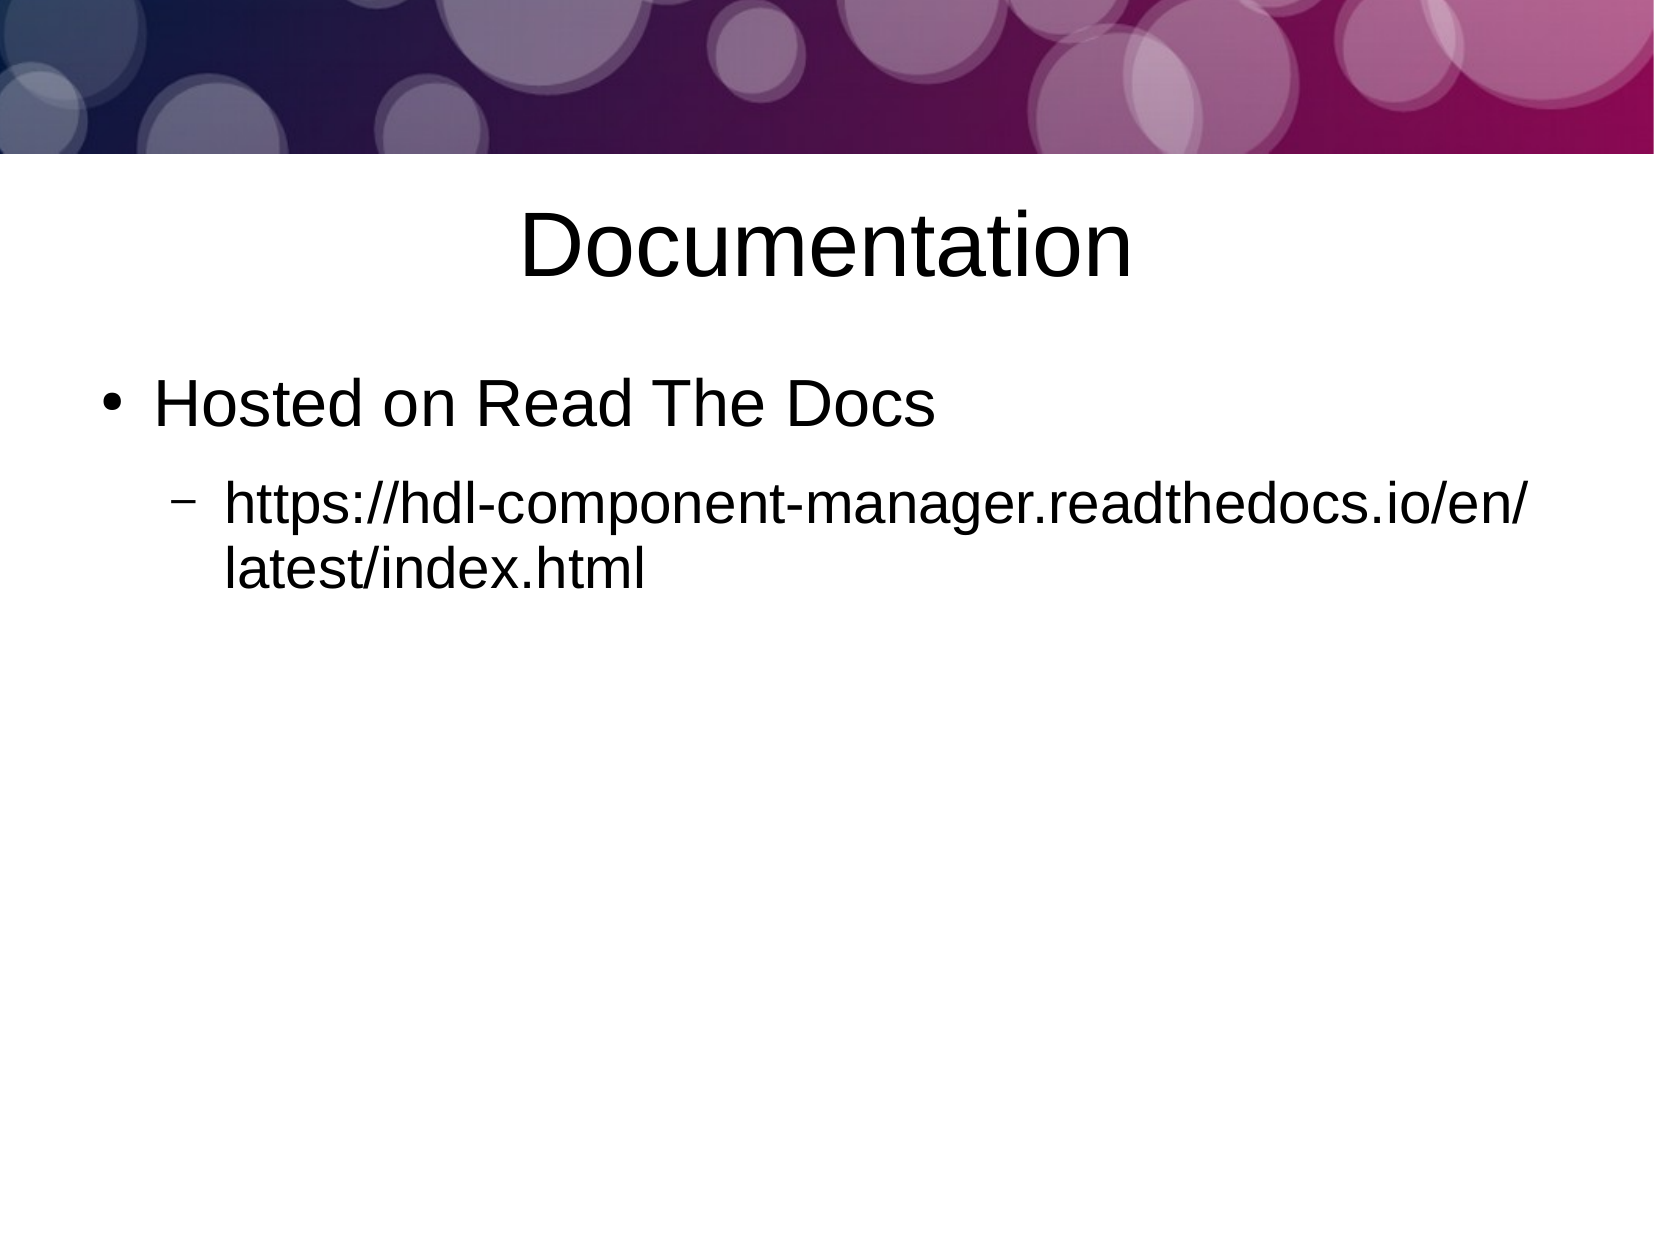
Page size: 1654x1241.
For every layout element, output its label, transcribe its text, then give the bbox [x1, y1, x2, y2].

picture [0, 0, 1654, 154]
title Documentation [82, 159, 1571, 331]
list Hosted on Read The Docs https://hdl-component-manager.readthedocs.io/en/latest/index.html [82, 366, 1571, 1087]
